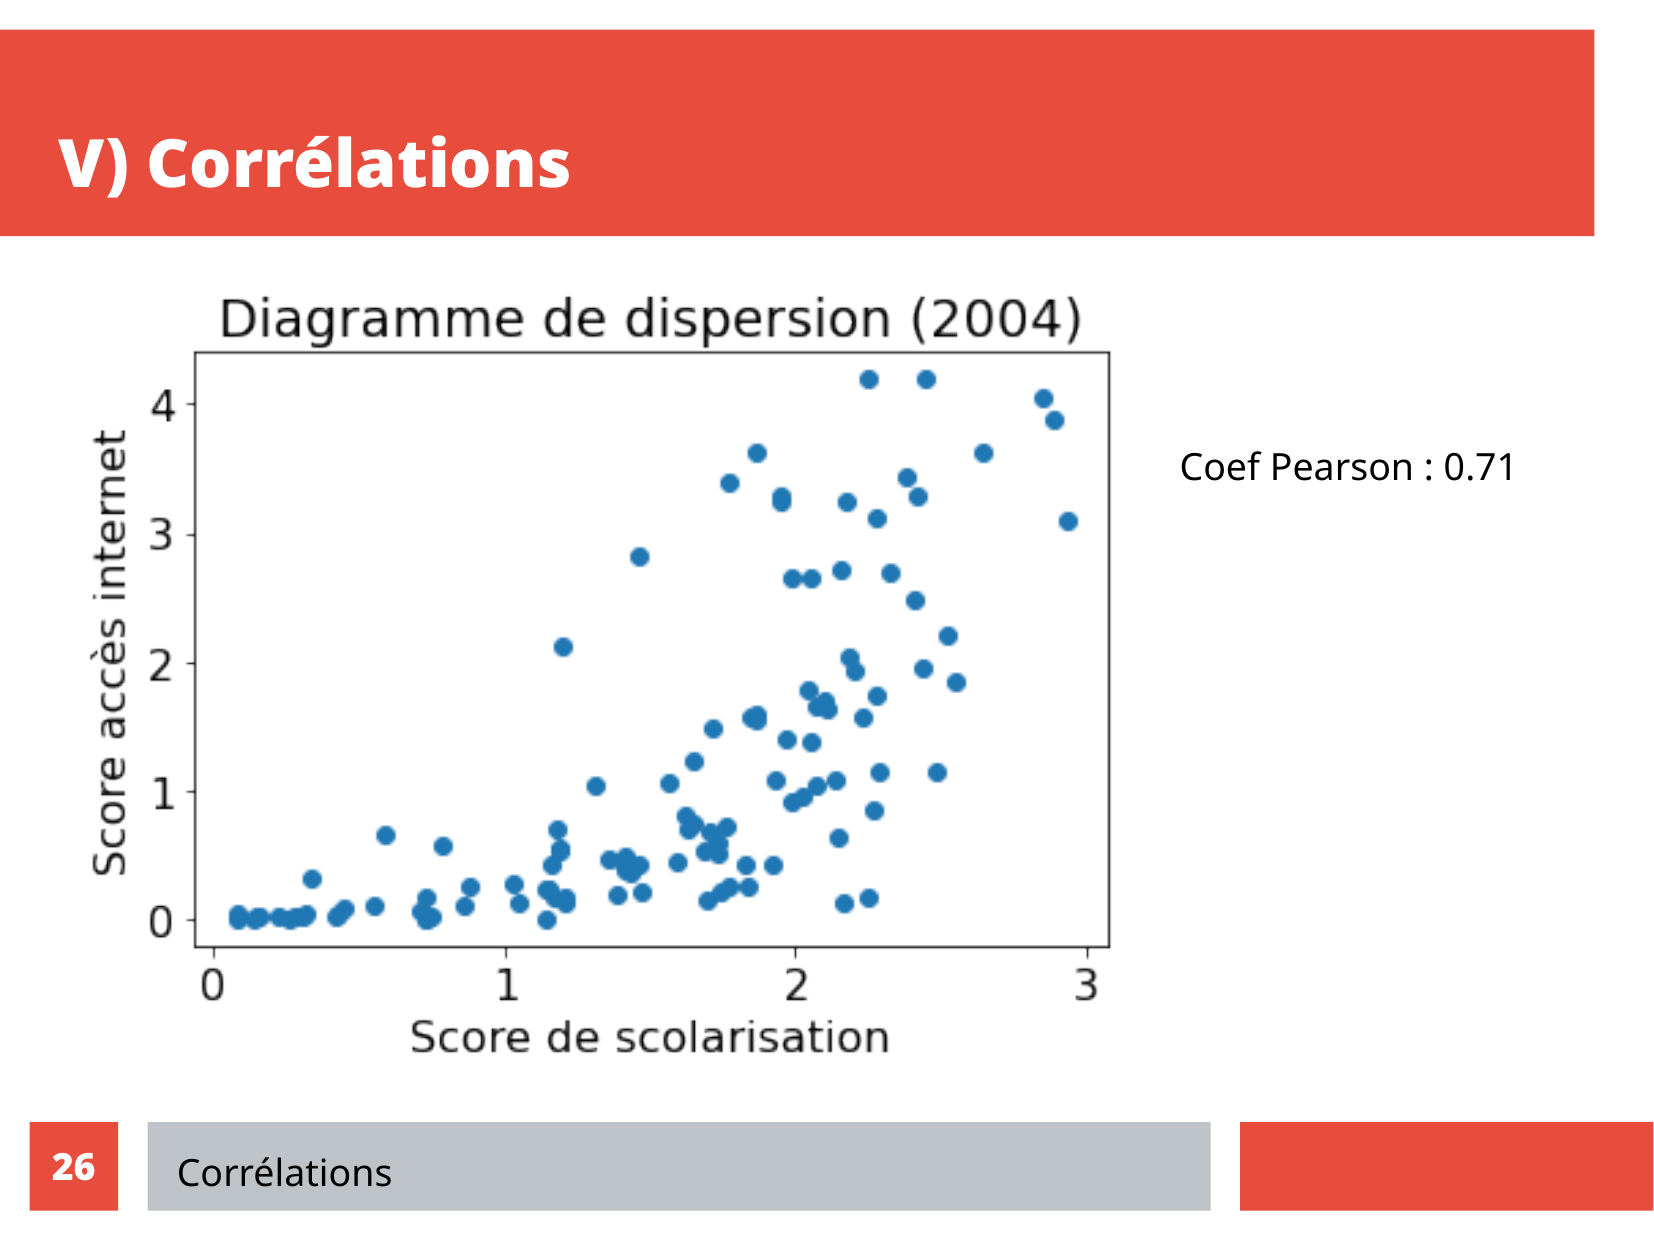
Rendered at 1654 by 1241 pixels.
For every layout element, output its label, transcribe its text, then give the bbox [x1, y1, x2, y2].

text_box Coef Pearson : 0.71 [1164, 433, 1605, 536]
title V) Corrélations [59, 59, 1595, 207]
picture [77, 278, 1128, 1078]
text_box Corrélations [162, 1138, 577, 1197]
